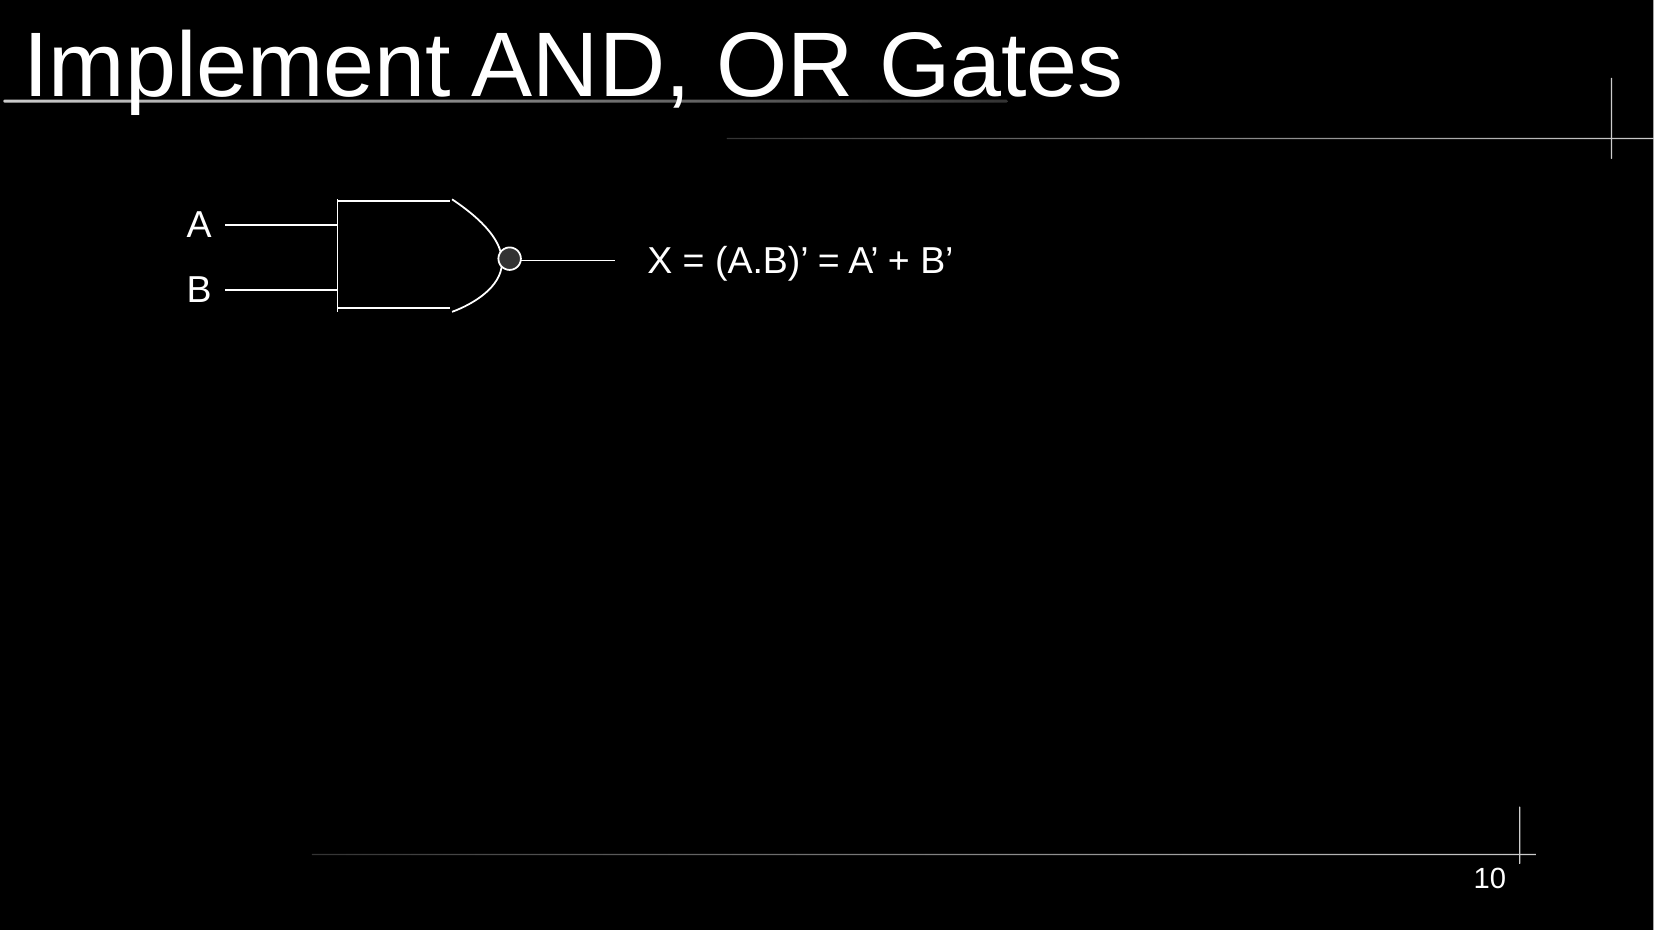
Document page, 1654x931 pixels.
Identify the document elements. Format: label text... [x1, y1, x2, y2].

text_box [498, 247, 521, 270]
text_box B [171, 261, 227, 319]
text_box X = (A.B)’ = A’ + B’ [632, 231, 969, 289]
text_box A [171, 196, 227, 254]
title Implement AND, OR Gates [23, 11, 1589, 119]
